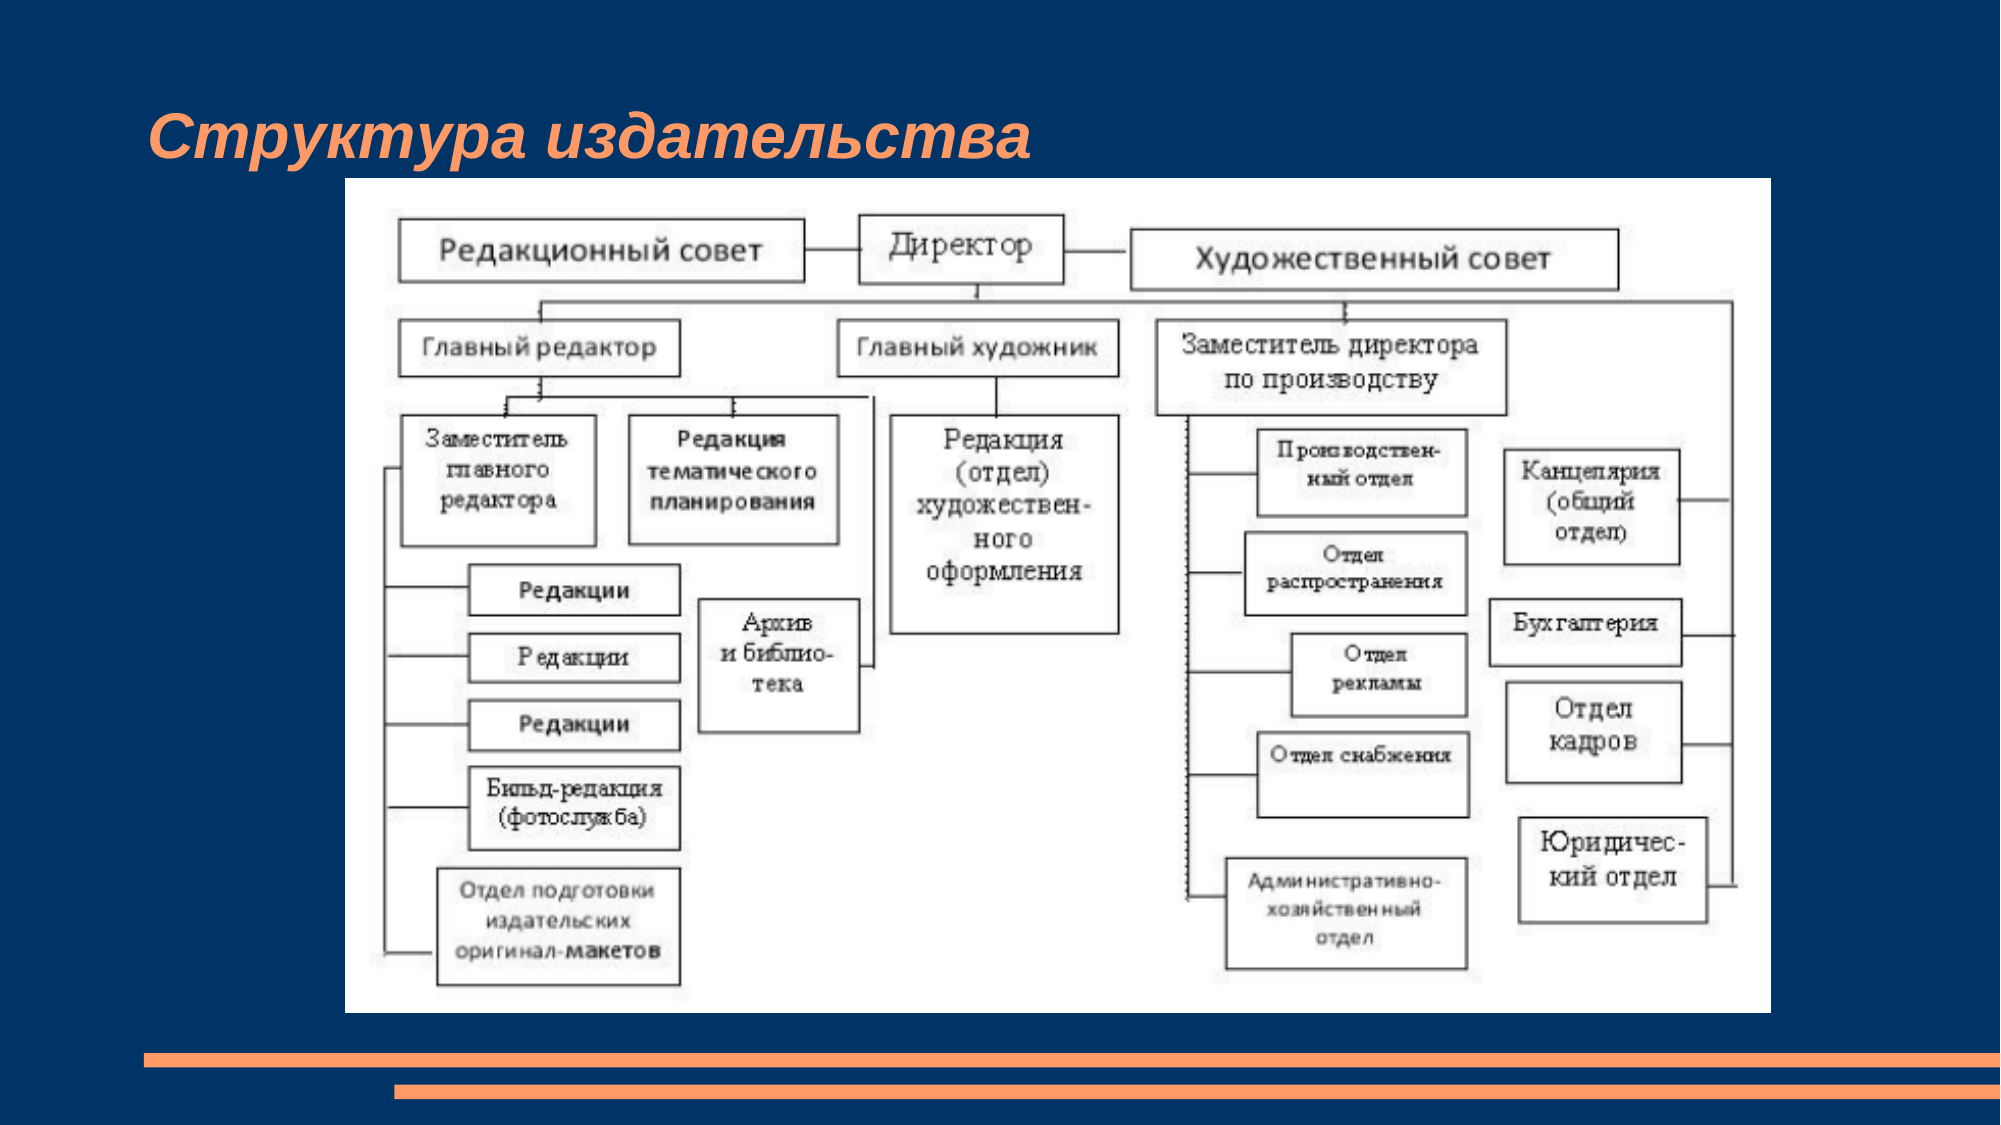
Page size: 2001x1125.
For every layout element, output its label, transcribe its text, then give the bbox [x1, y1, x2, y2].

title Структура издательства [146, 41, 1856, 230]
picture [345, 178, 1771, 1013]
